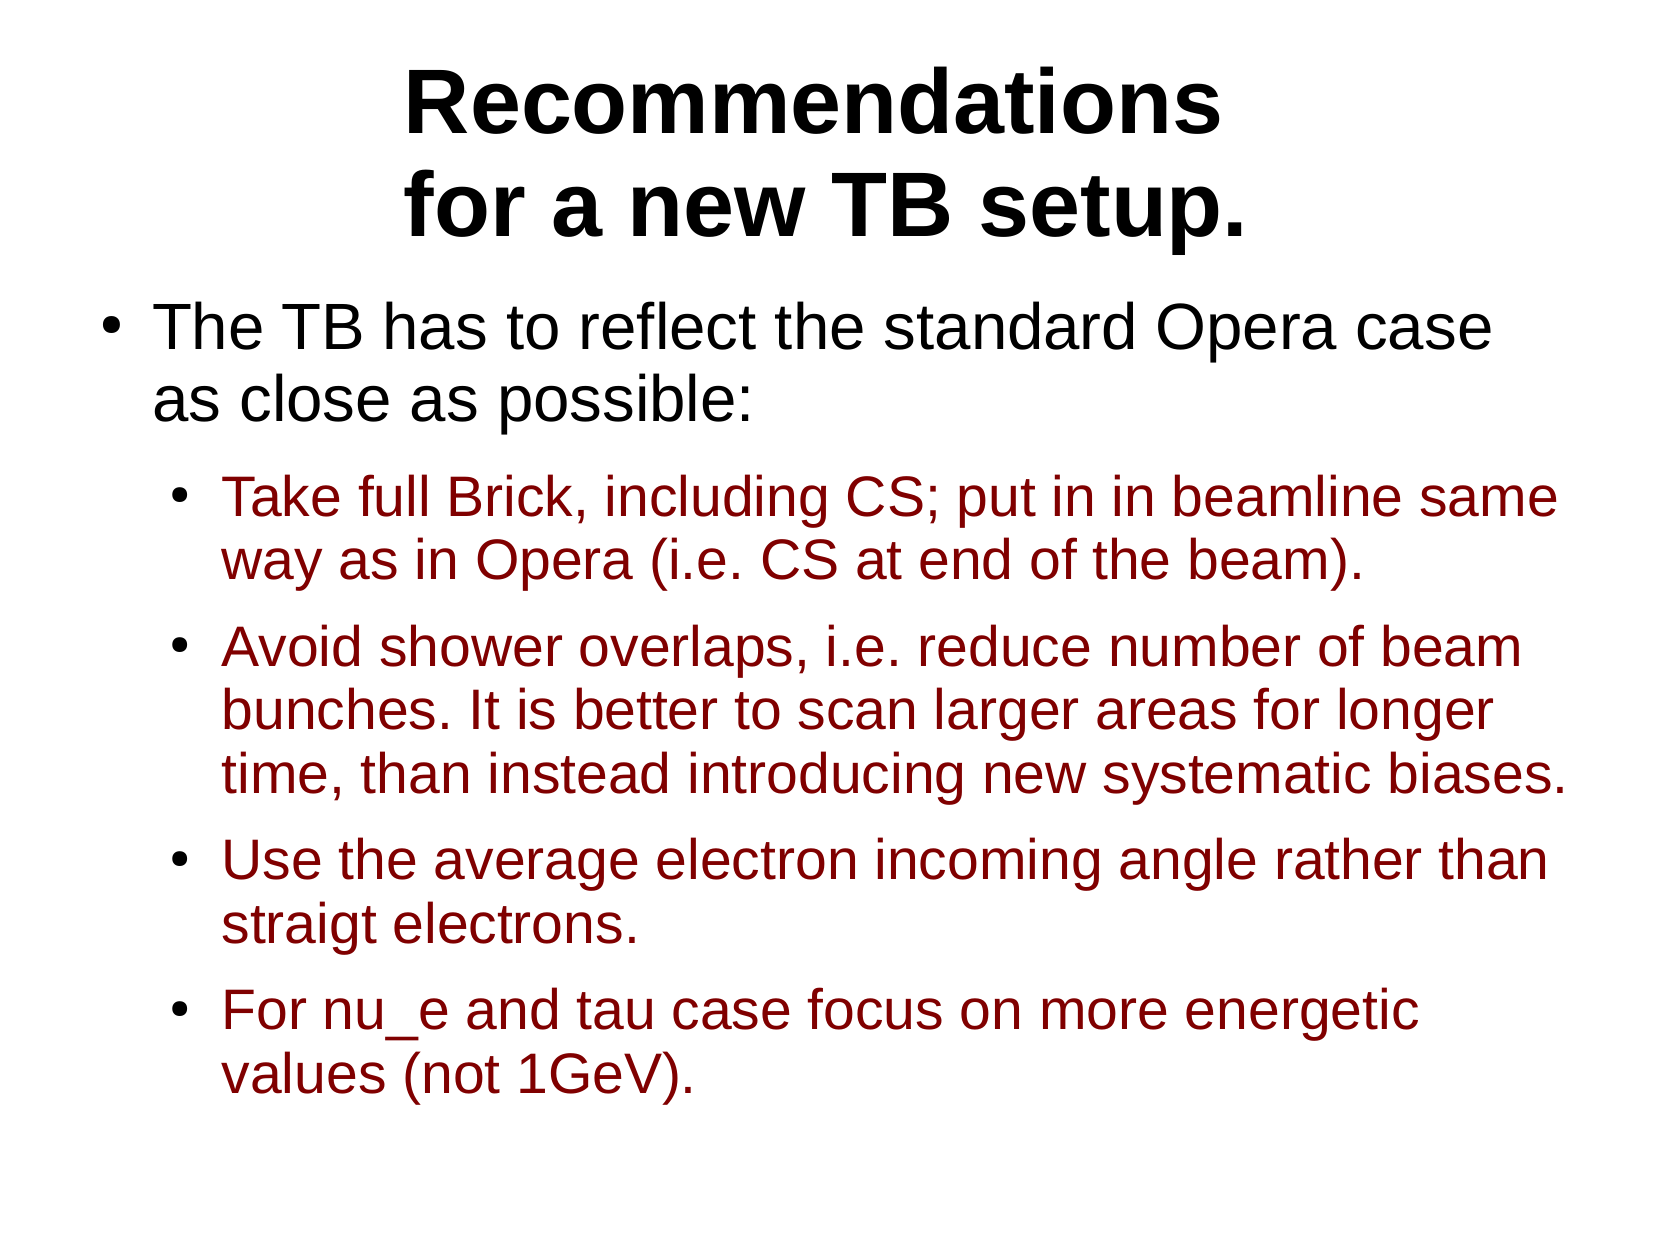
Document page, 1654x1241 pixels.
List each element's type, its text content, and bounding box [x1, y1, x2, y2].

title Recommendations for a new TB setup. [82, 50, 1571, 256]
list The TB has to reflect the standard Opera case as close as possible: Take full Brick, including CS; put in in beamline same way as in Opera (i.e. CS at end of the beam). Avoid shower overlaps, i.e. reduce number of beam bunches. It is better to scan larger areas for longer time, than instead introducing new systematic biases. Use the average electron incoming angle rather than straigt electrons. For nu_e and tau case focus on more energetic values (not 1GeV). [82, 290, 1571, 1182]
